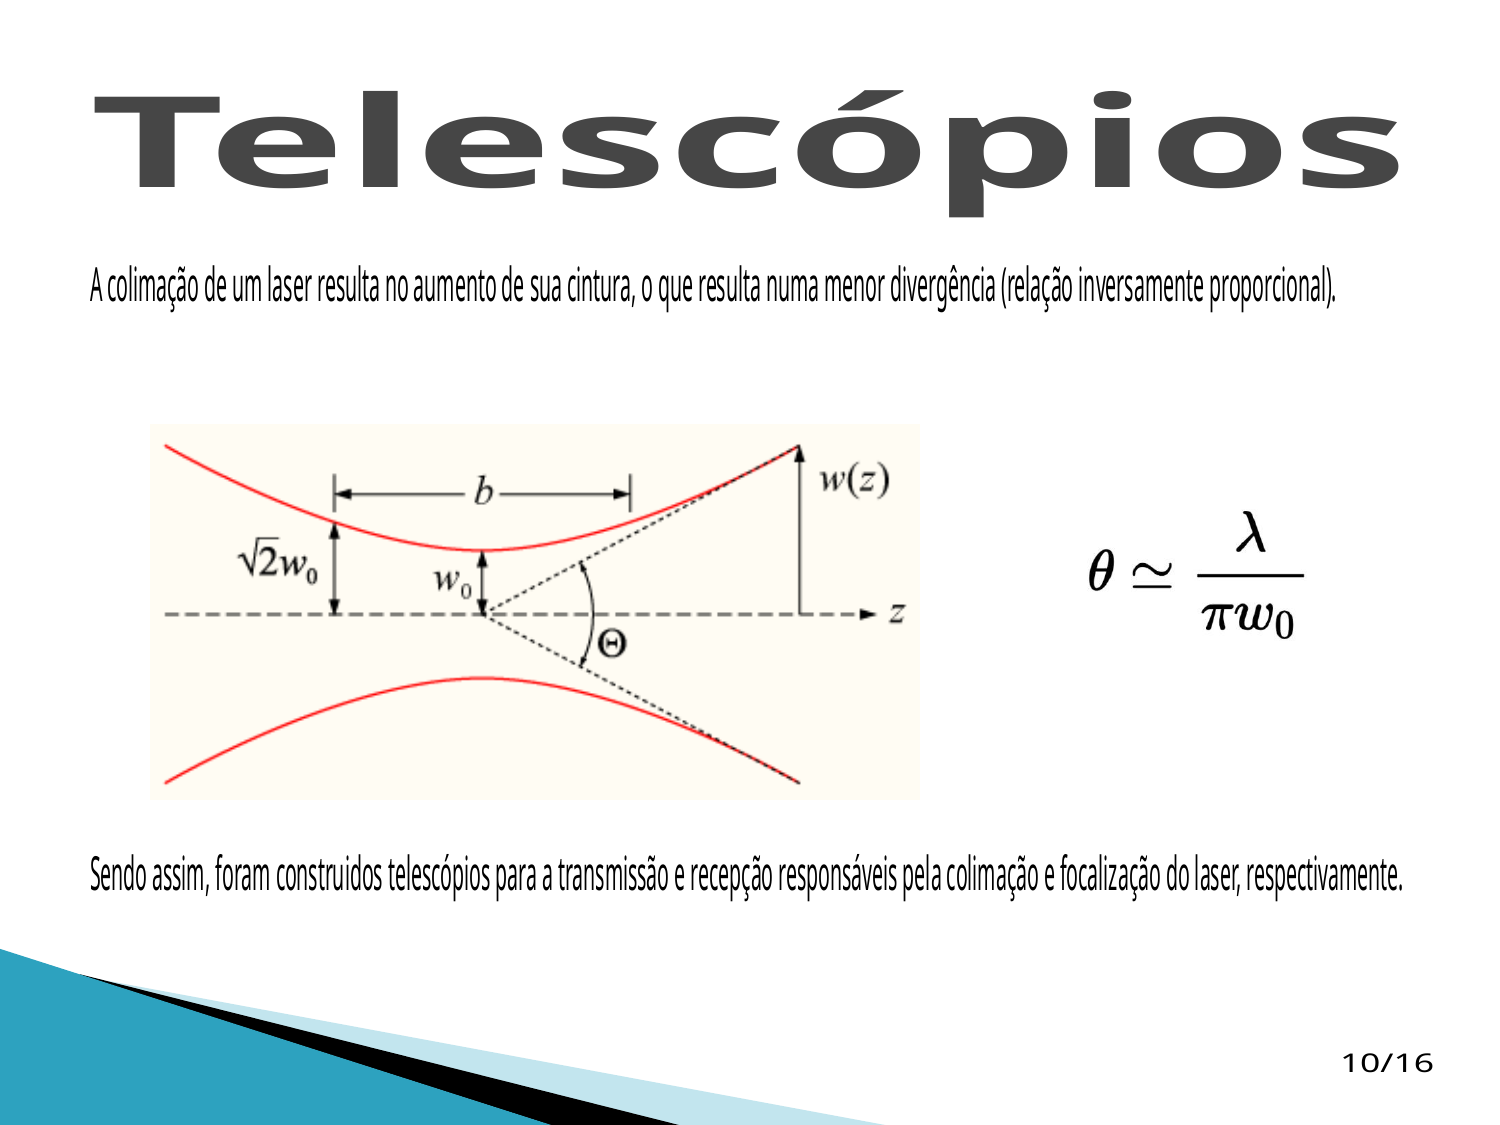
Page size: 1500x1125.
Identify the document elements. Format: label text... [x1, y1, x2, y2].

title Telescópios [75, 45, 1426, 233]
list A colimação de um laser resulta no aumento de sua cintura, o que resulta numa menor divergência (relação inversamente proporcional). Sendo assim, foram construidos telescópios para a transmissão e recepção responsáveis pela colimação e focalização do laser, respectivamente. [75, 243, 1426, 986]
picture [150, 424, 920, 801]
text_box 10/16 [1325, 1037, 1451, 1089]
picture [1087, 503, 1338, 643]
